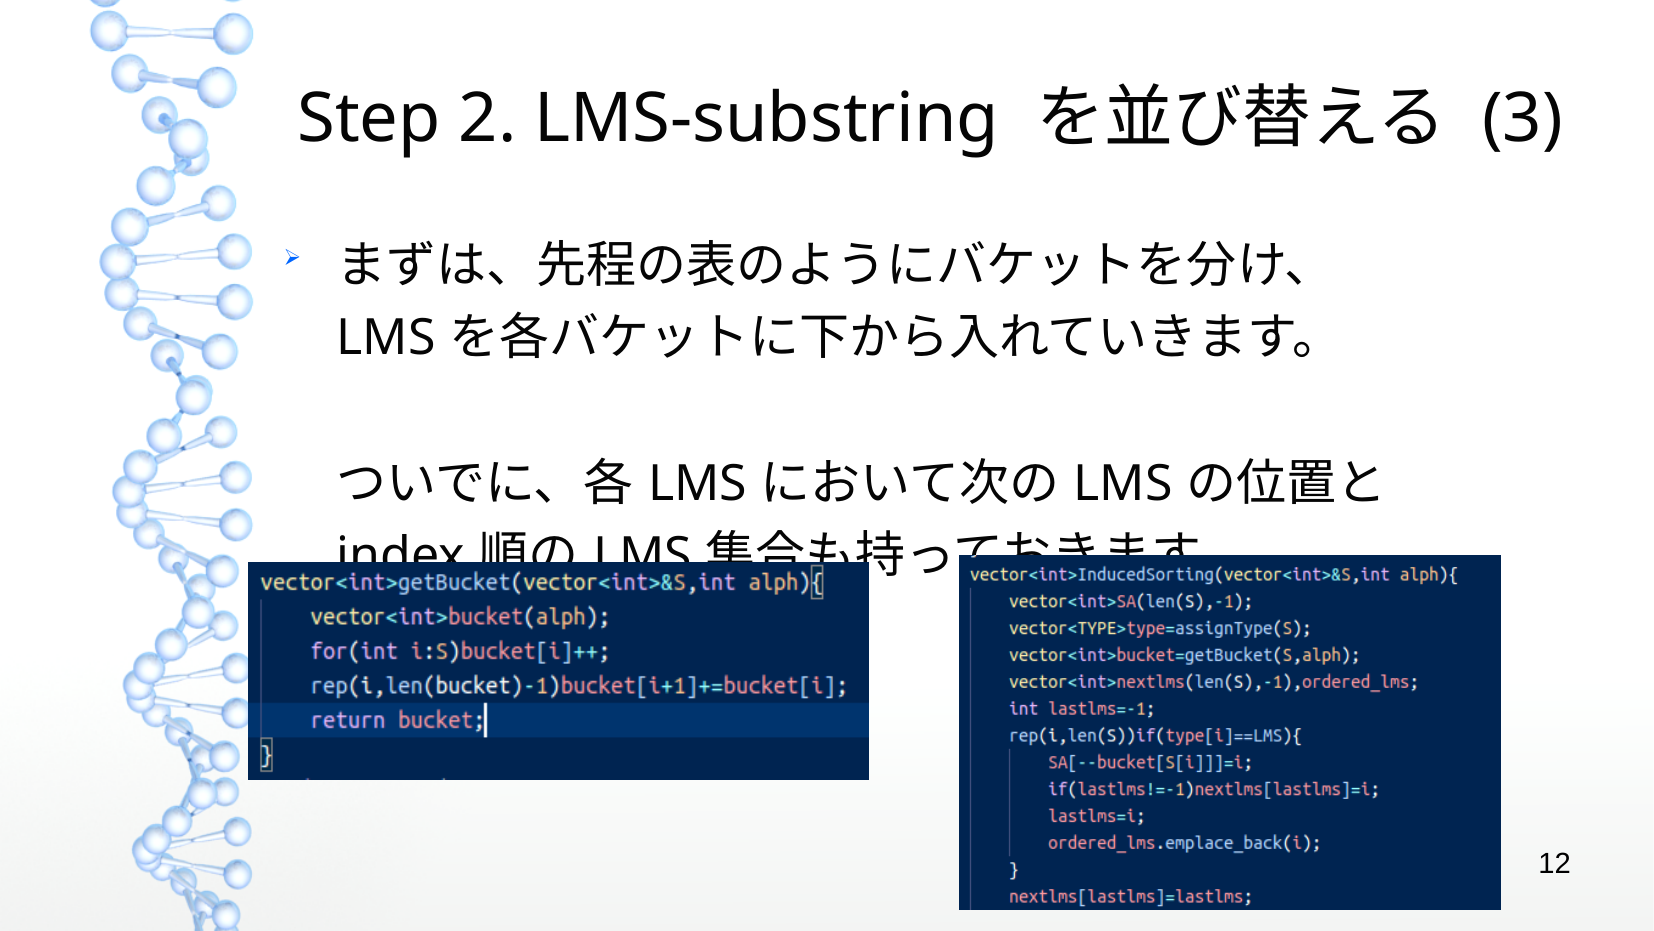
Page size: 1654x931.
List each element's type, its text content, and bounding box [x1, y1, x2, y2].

title Step 2. LMS-substring を並び替える (3) [265, 35, 1595, 189]
picture [0, 0, 1654, 931]
list まずは、先程の表のようにバケットを分け、 LMSを各バケットに下から入れていきます。 ついでに、各LMSにおいて次のLMSの位置と index順のLMS集合も持っておきます。 [265, 224, 1595, 764]
